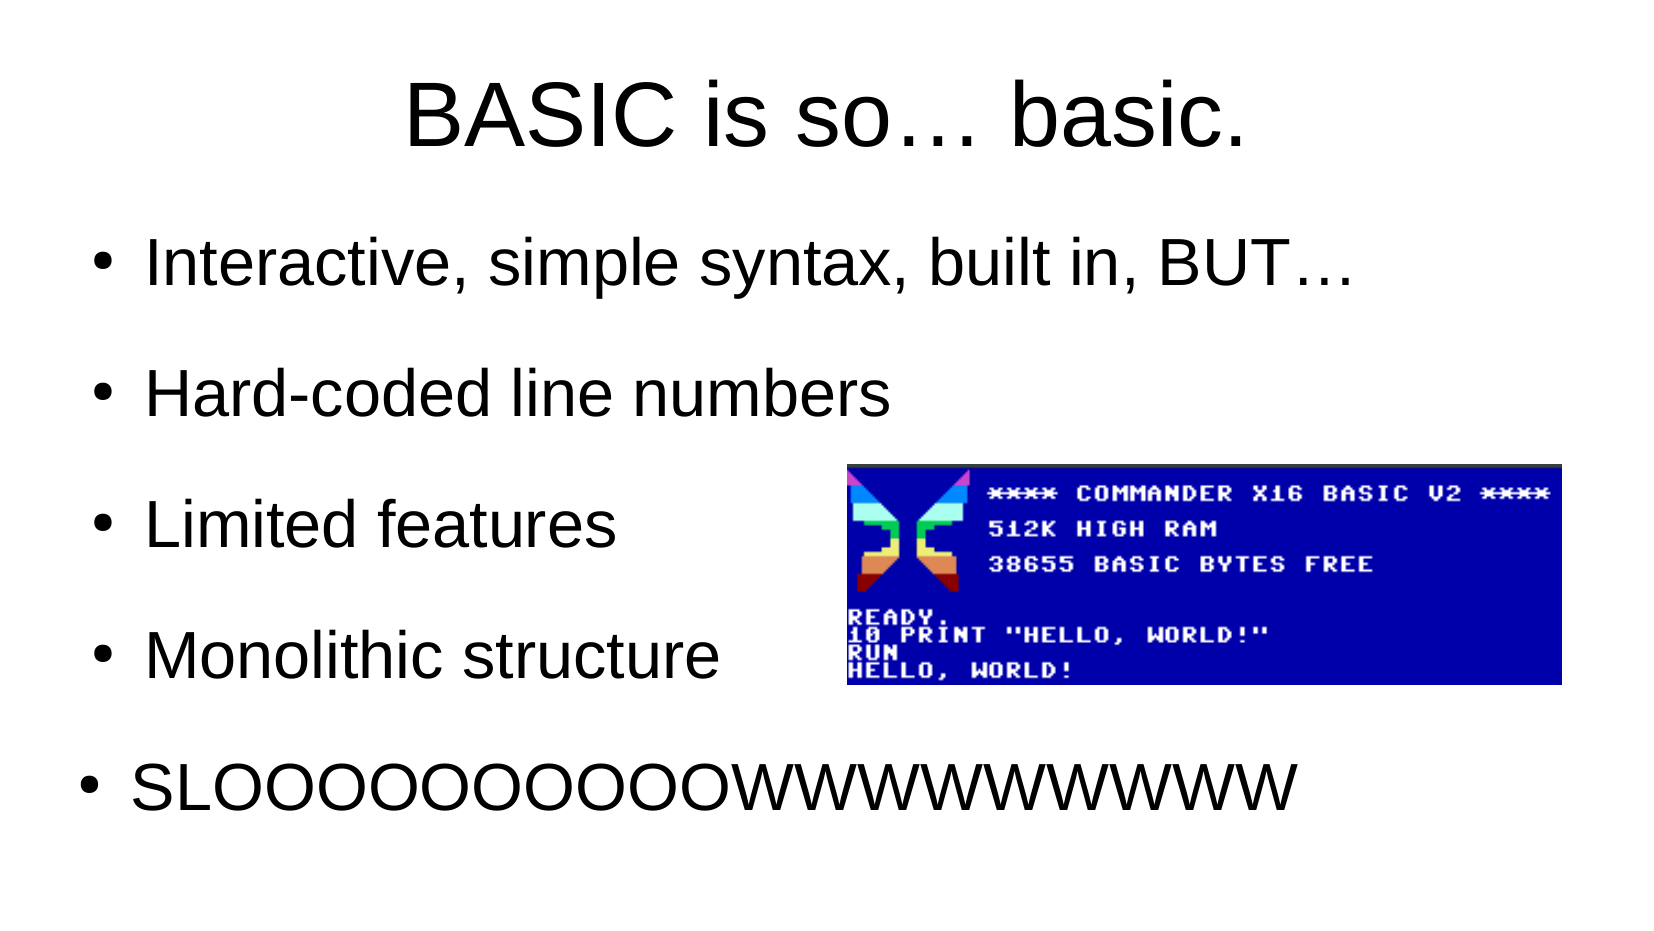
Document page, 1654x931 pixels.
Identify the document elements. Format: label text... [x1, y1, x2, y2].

list Monolithic structure [73, 618, 1562, 694]
list Hard-coded line numbers [73, 356, 961, 447]
picture [847, 464, 1562, 685]
title BASIC is so… basic. [82, 37, 1571, 193]
list Limited features [73, 487, 721, 577]
list SLOOOOOOOOOOWWWWWWWWW [60, 749, 1549, 825]
list Interactive, simple syntax, built in, BUT… [73, 225, 1562, 315]
